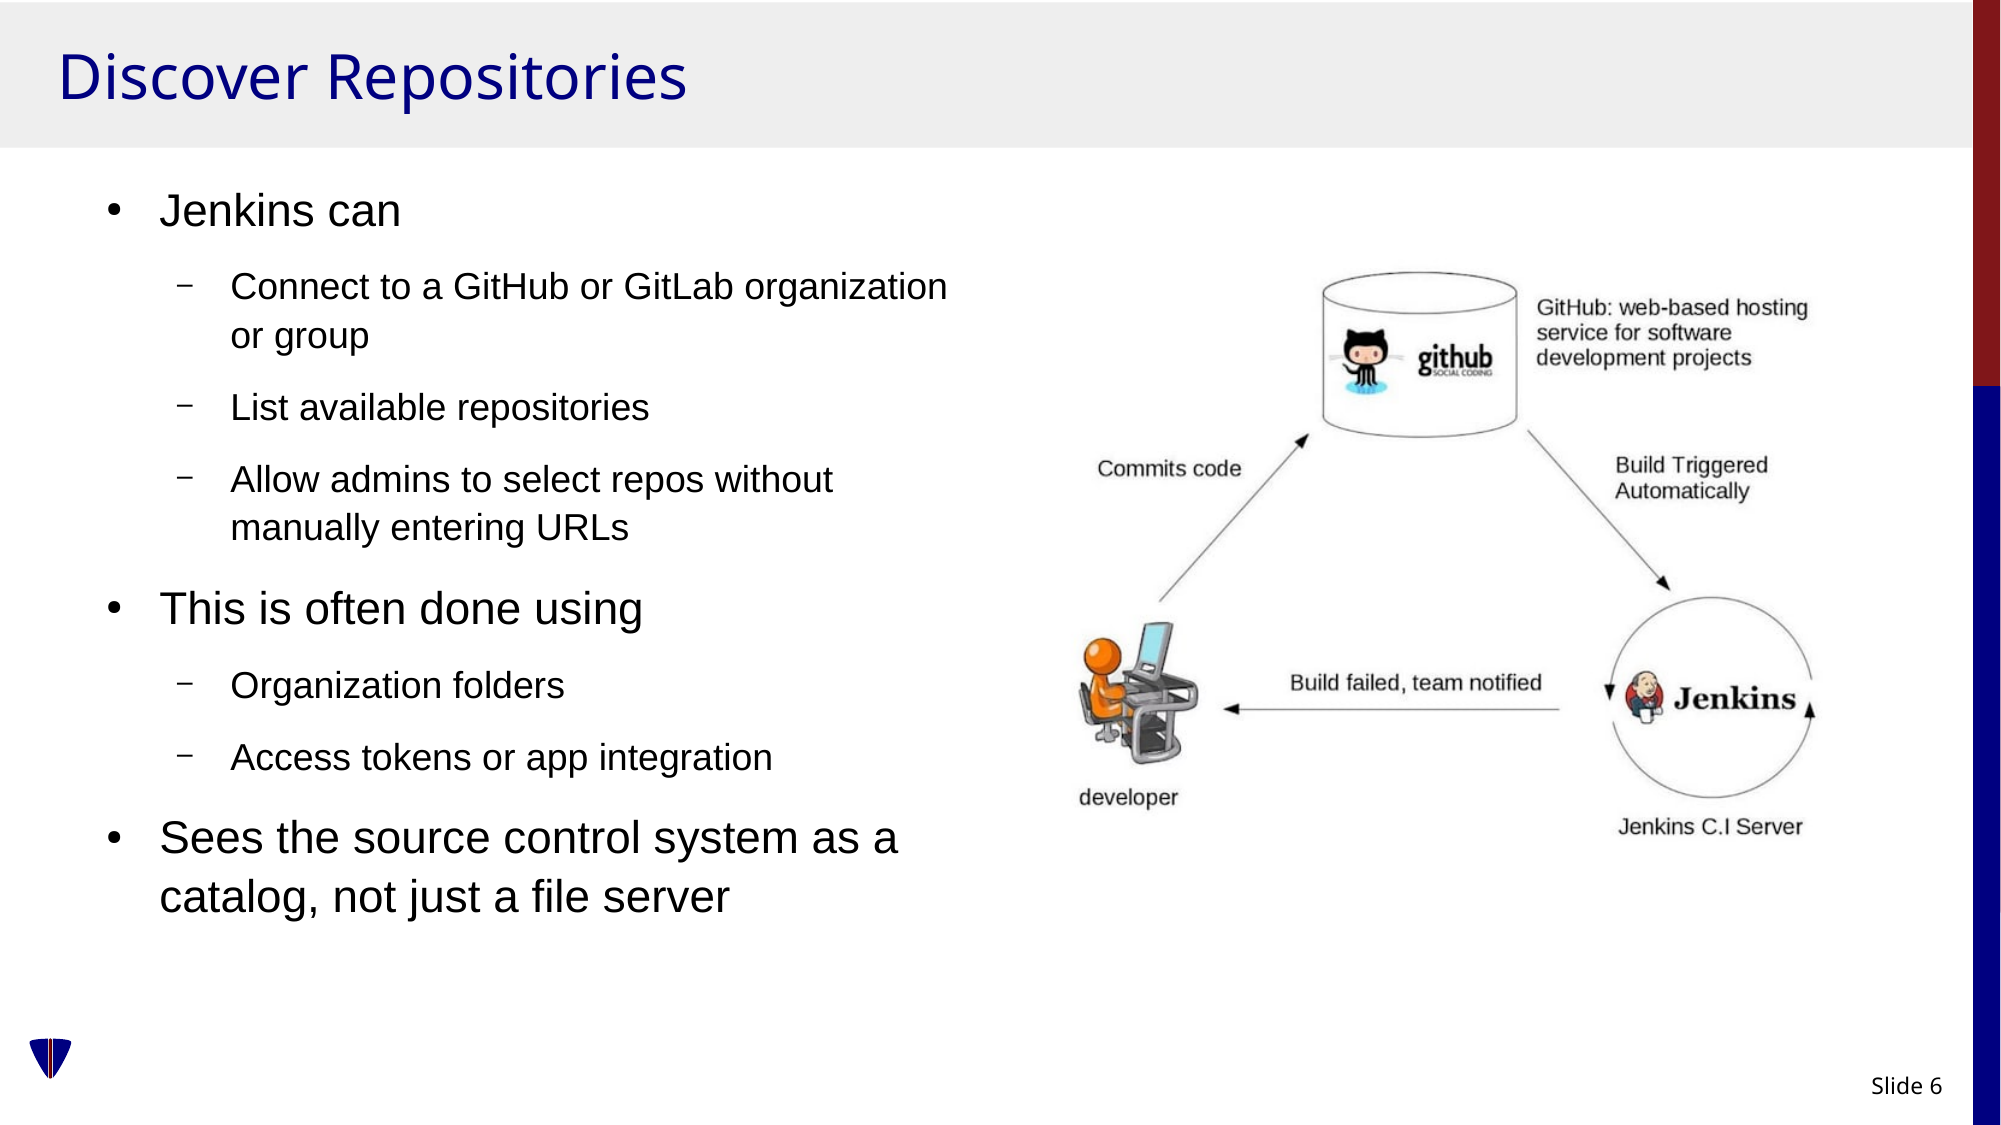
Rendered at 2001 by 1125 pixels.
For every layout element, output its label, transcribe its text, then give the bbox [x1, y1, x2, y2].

picture [1033, 249, 1851, 857]
list Jenkins can Connect to a GitHub or GitLab organization or group List available repositories Allow admins to select repos without manually entering URLs This is often done using Organization folders Access tokens or app integration Sees the source control system as a catalog, not just a file server [88, 177, 975, 1034]
title Discover Repositories [0, 2, 1973, 148]
